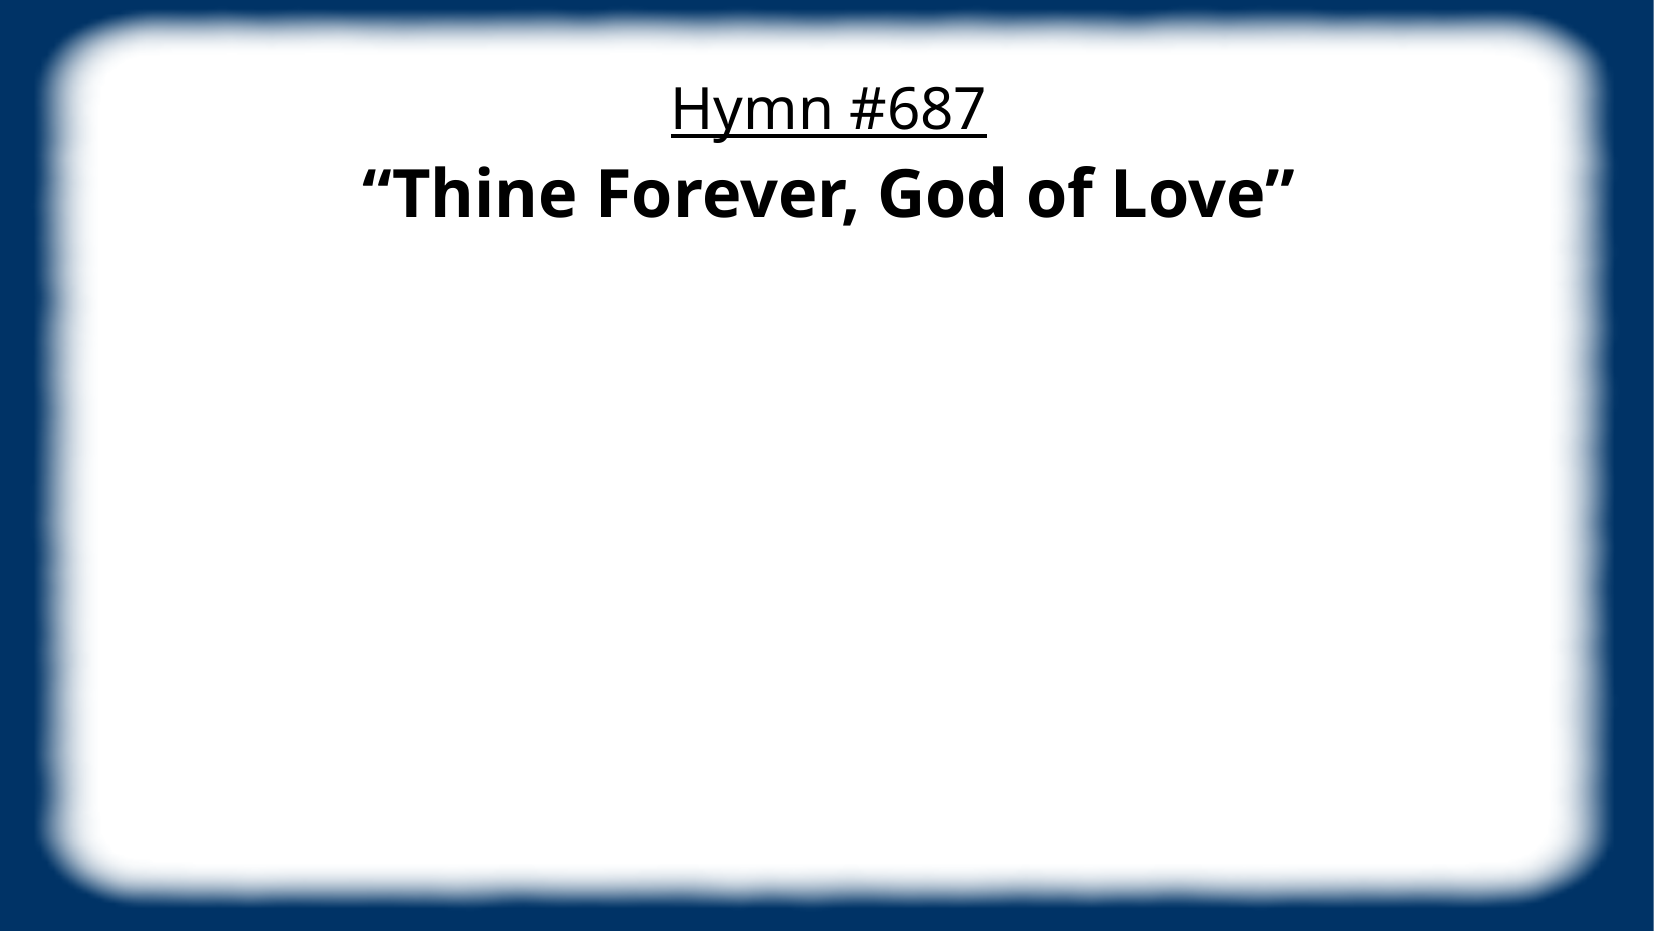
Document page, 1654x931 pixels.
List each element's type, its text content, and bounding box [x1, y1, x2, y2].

picture [0, 0, 1654, 931]
text_box Hymn #687 “Thine Forever, God of Love” [108, 60, 1549, 241]
